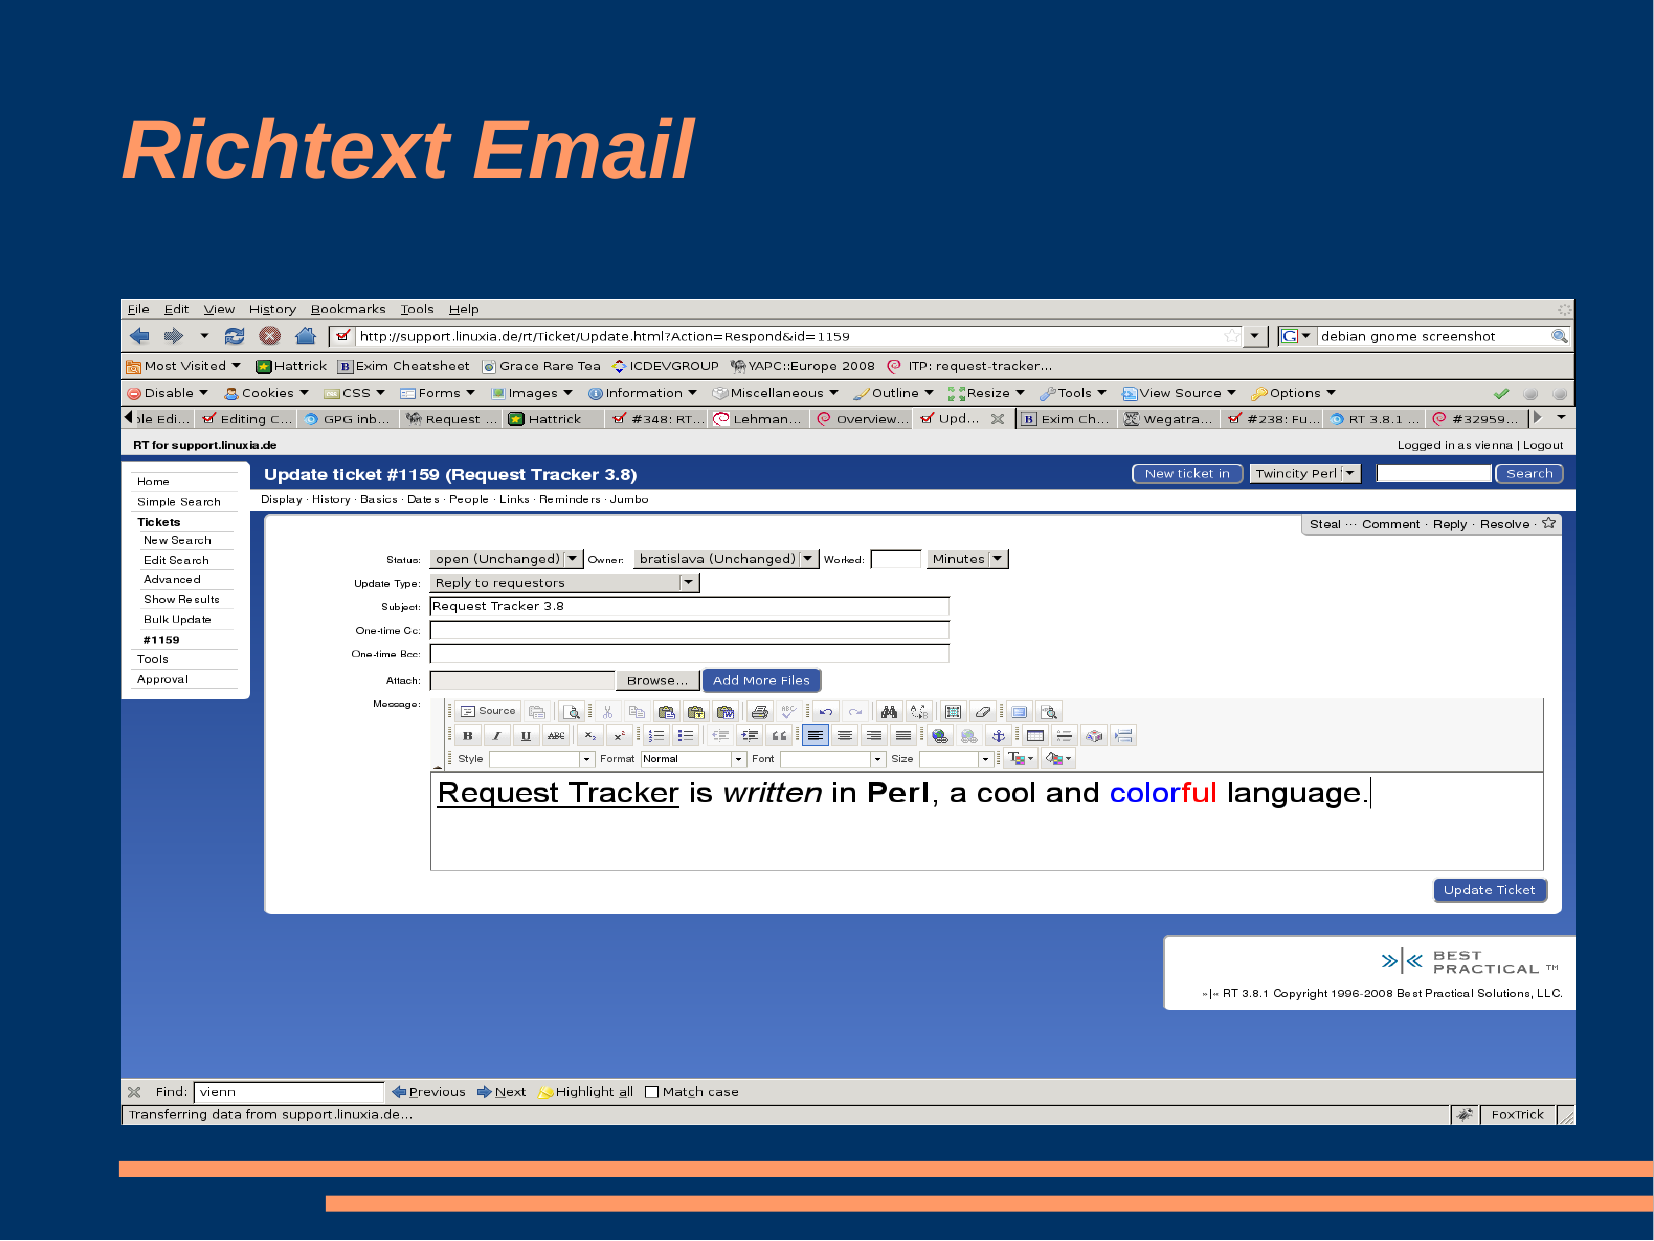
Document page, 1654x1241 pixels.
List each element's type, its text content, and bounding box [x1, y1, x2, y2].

title Richtext Email [121, 46, 1534, 254]
picture [121, 299, 1576, 1126]
